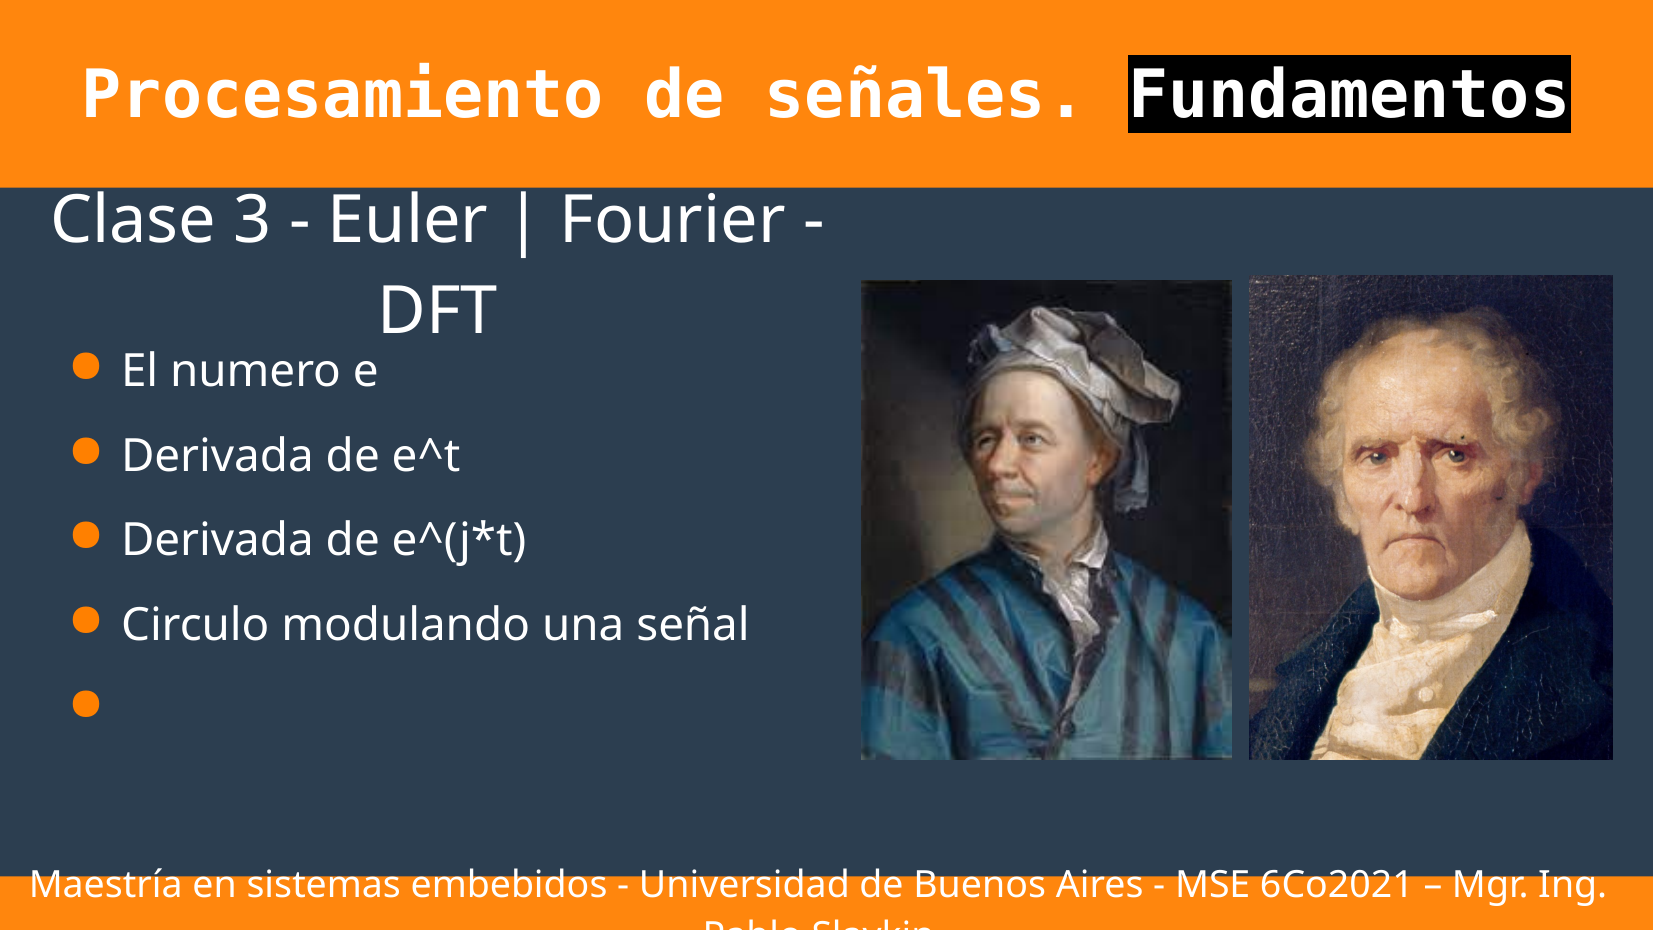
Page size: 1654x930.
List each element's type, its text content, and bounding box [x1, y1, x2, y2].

picture [1249, 275, 1613, 760]
title Procesamiento de señales. Fundamentos [58, 16, 1594, 135]
picture [861, 280, 1232, 760]
text_box Clase 3 - Euler | Fourier - DFT [0, 159, 879, 365]
list El numero e Derivada de e^t Derivada de e^(j*t) Circulo modulando una señal [50, 337, 863, 845]
